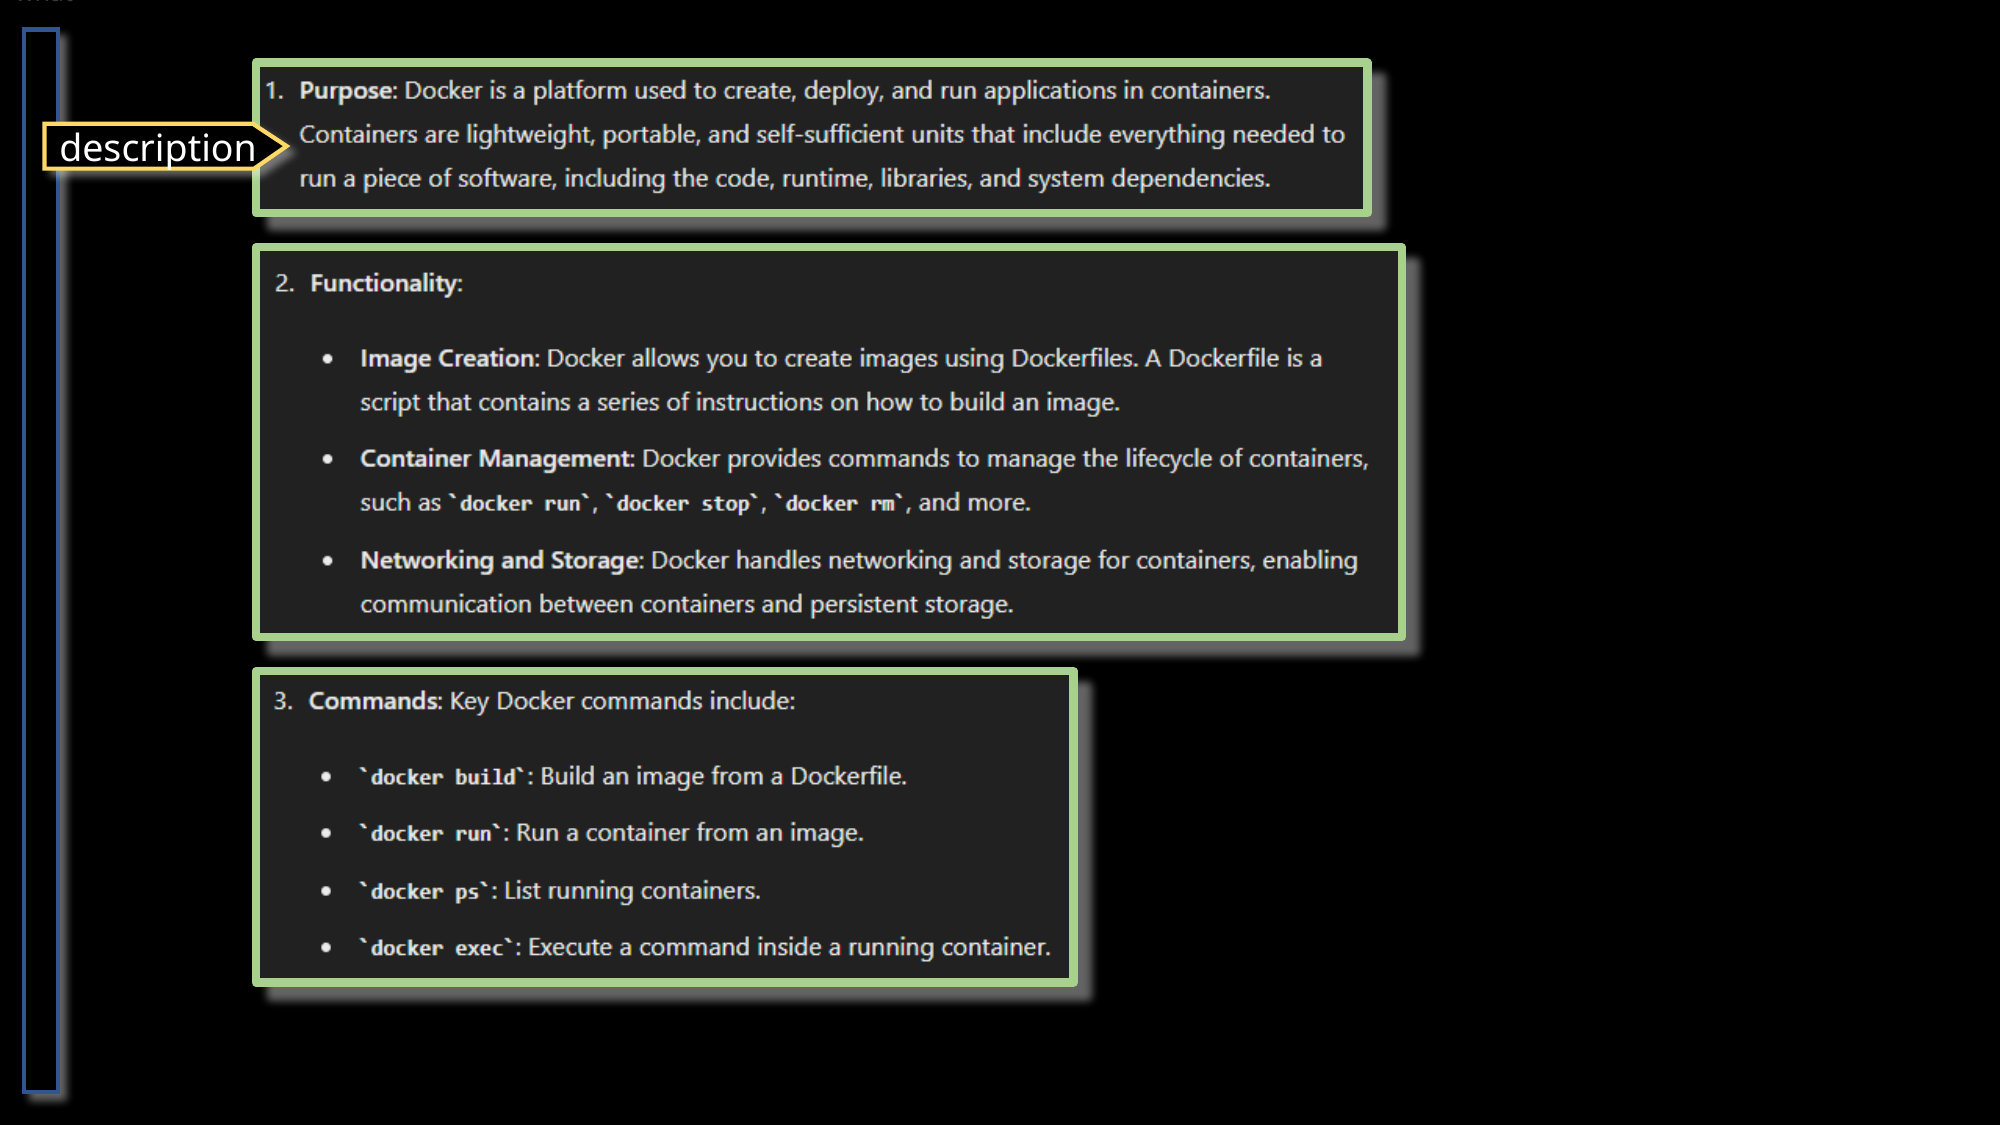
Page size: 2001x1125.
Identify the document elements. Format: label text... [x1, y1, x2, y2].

text_box [23, 29, 58, 1093]
text_box description [44, 123, 287, 169]
picture [259, 66, 1364, 209]
picture [259, 675, 1070, 979]
picture [259, 251, 1398, 633]
